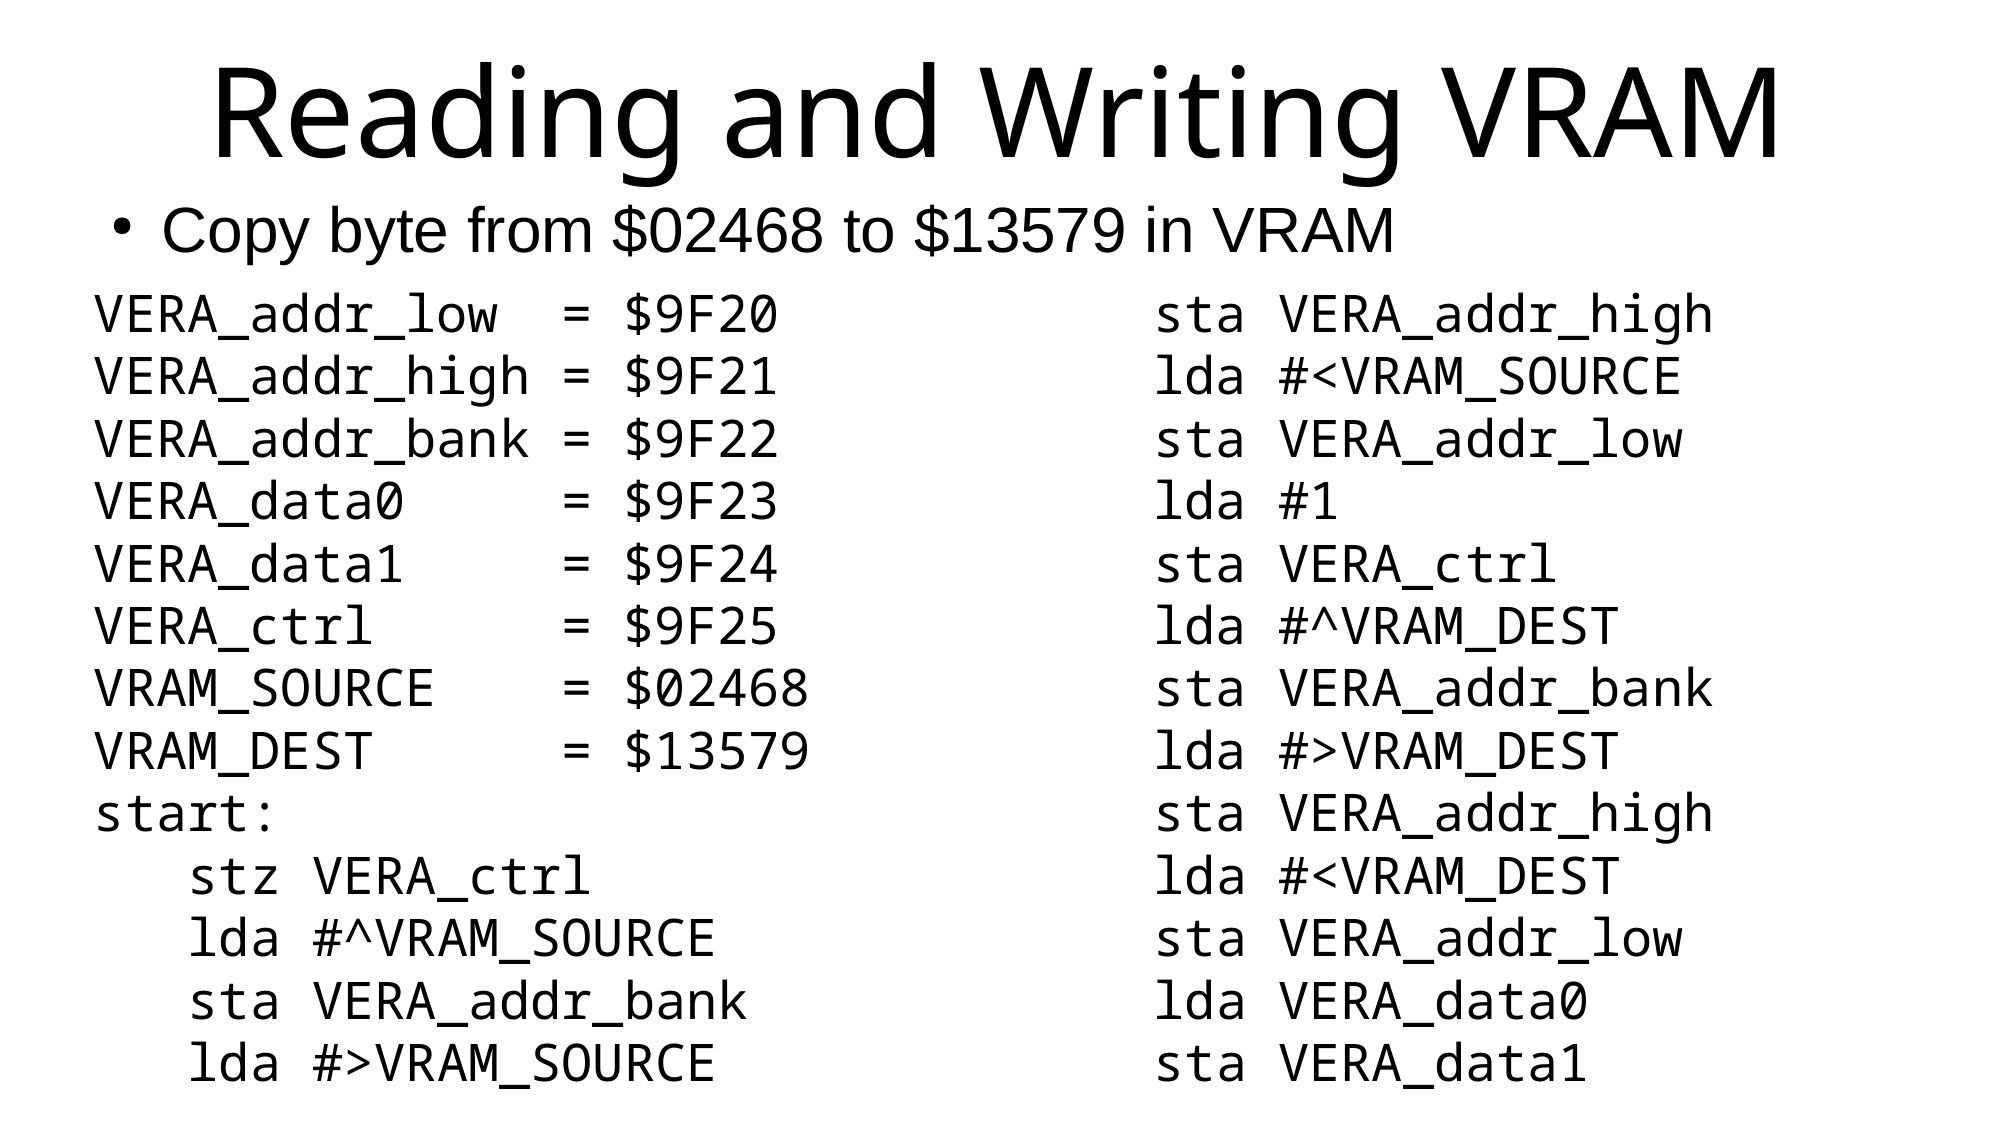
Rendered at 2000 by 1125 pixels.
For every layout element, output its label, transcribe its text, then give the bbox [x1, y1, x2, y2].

list Copy byte from $02468 to $13579 in VRAM VERA_addr_low = $9F20 sta VERA_addr_high VERA_addr_high = $9F21 lda #<VRAM_SOURCE VERA_addr_bank = $9F22 sta VERA_addr_low VERA_data0 = $9F23 lda #1 VERA_data1 = $9F24 sta VERA_ctrl VERA_ctrl = $9F25 lda #^VRAM_DEST VRAM_SOURCE = $02468 sta VERA_addr_bank VRAM_DEST = $13579 lda #>VRAM_DEST start: sta VERA_addr_high stz VERA_ctrl lda #<VRAM_DEST lda #^VRAM_SOURCE sta VERA_addr_low sta VERA_addr_bank lda VERA_data0 lda #>VRAM_SOURCE sta VERA_data1 [78, 195, 1921, 1103]
title Reading and Writing VRAM [30, 38, 1966, 195]
